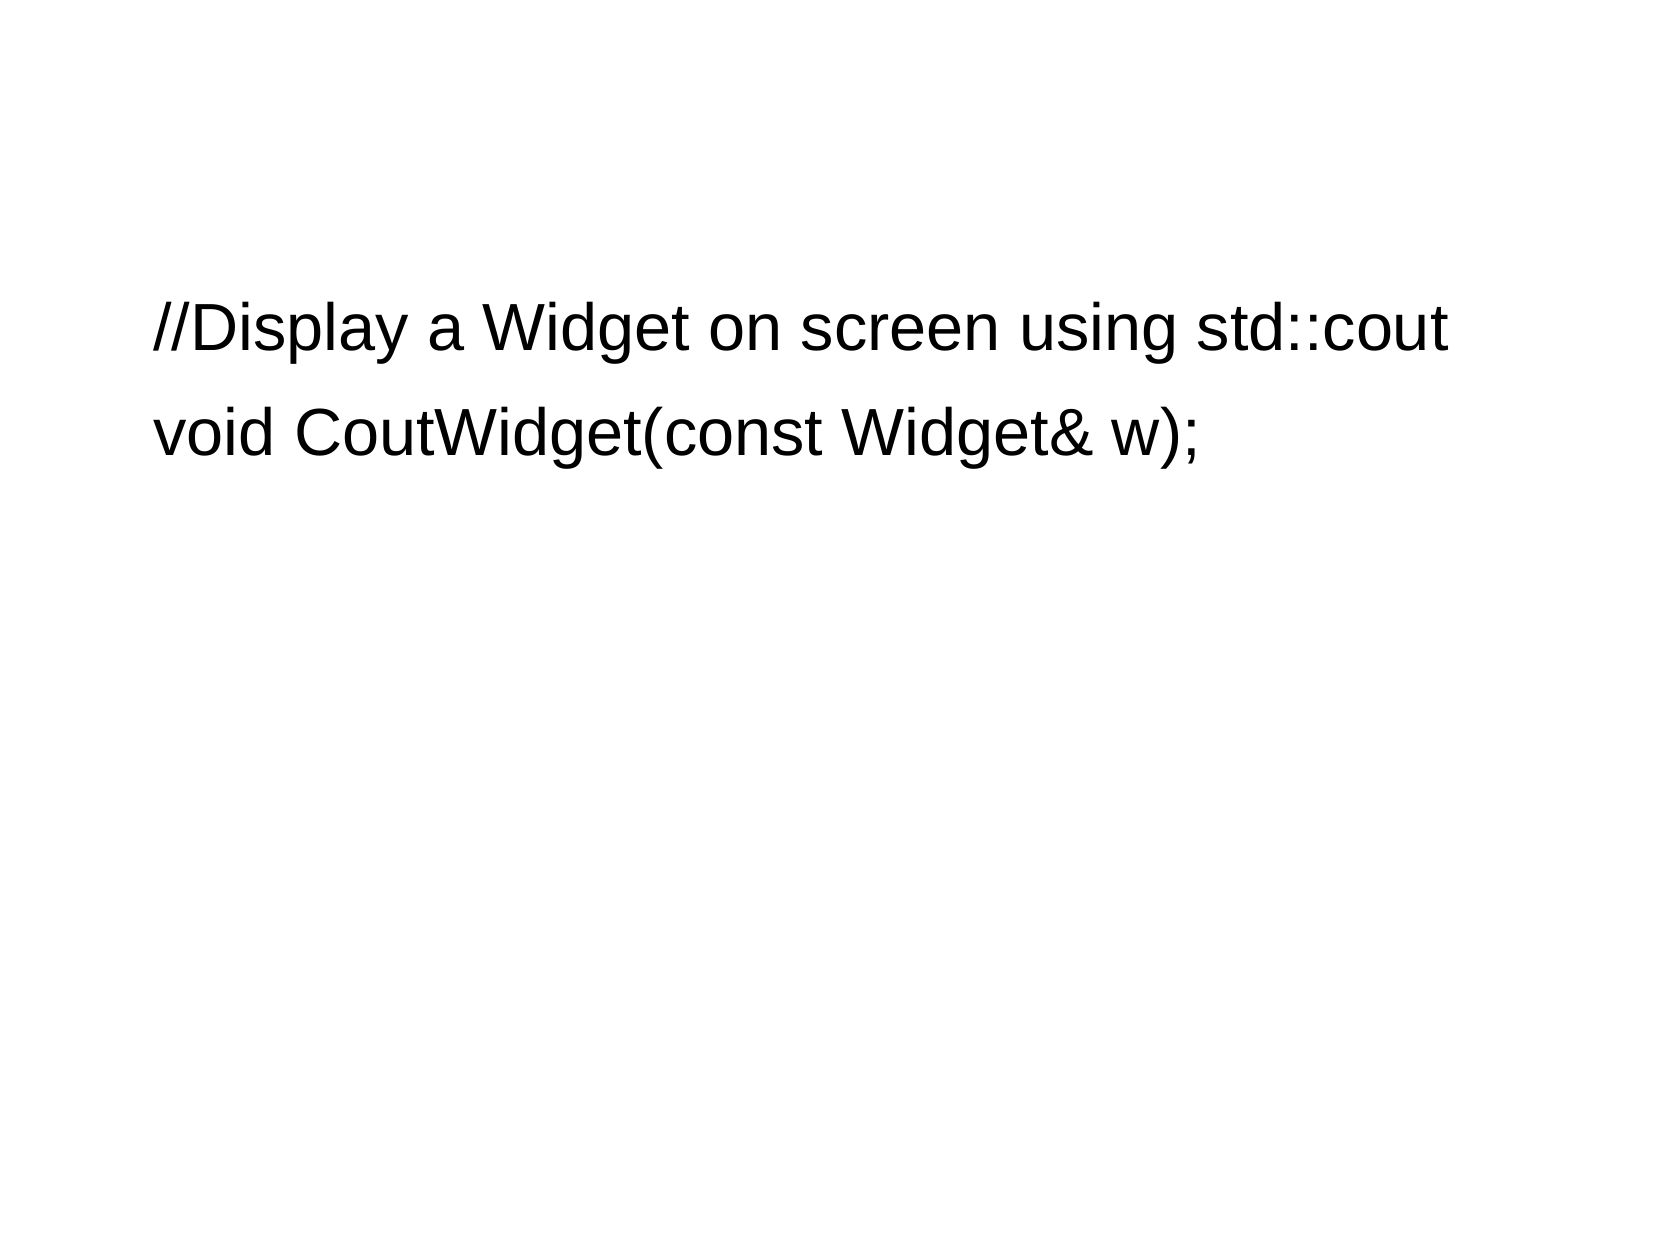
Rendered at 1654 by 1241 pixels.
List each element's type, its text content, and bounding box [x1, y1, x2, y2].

list //Display a Widget on screen using std::cout void CoutWidget(const Widget& w); [82, 290, 1571, 1010]
